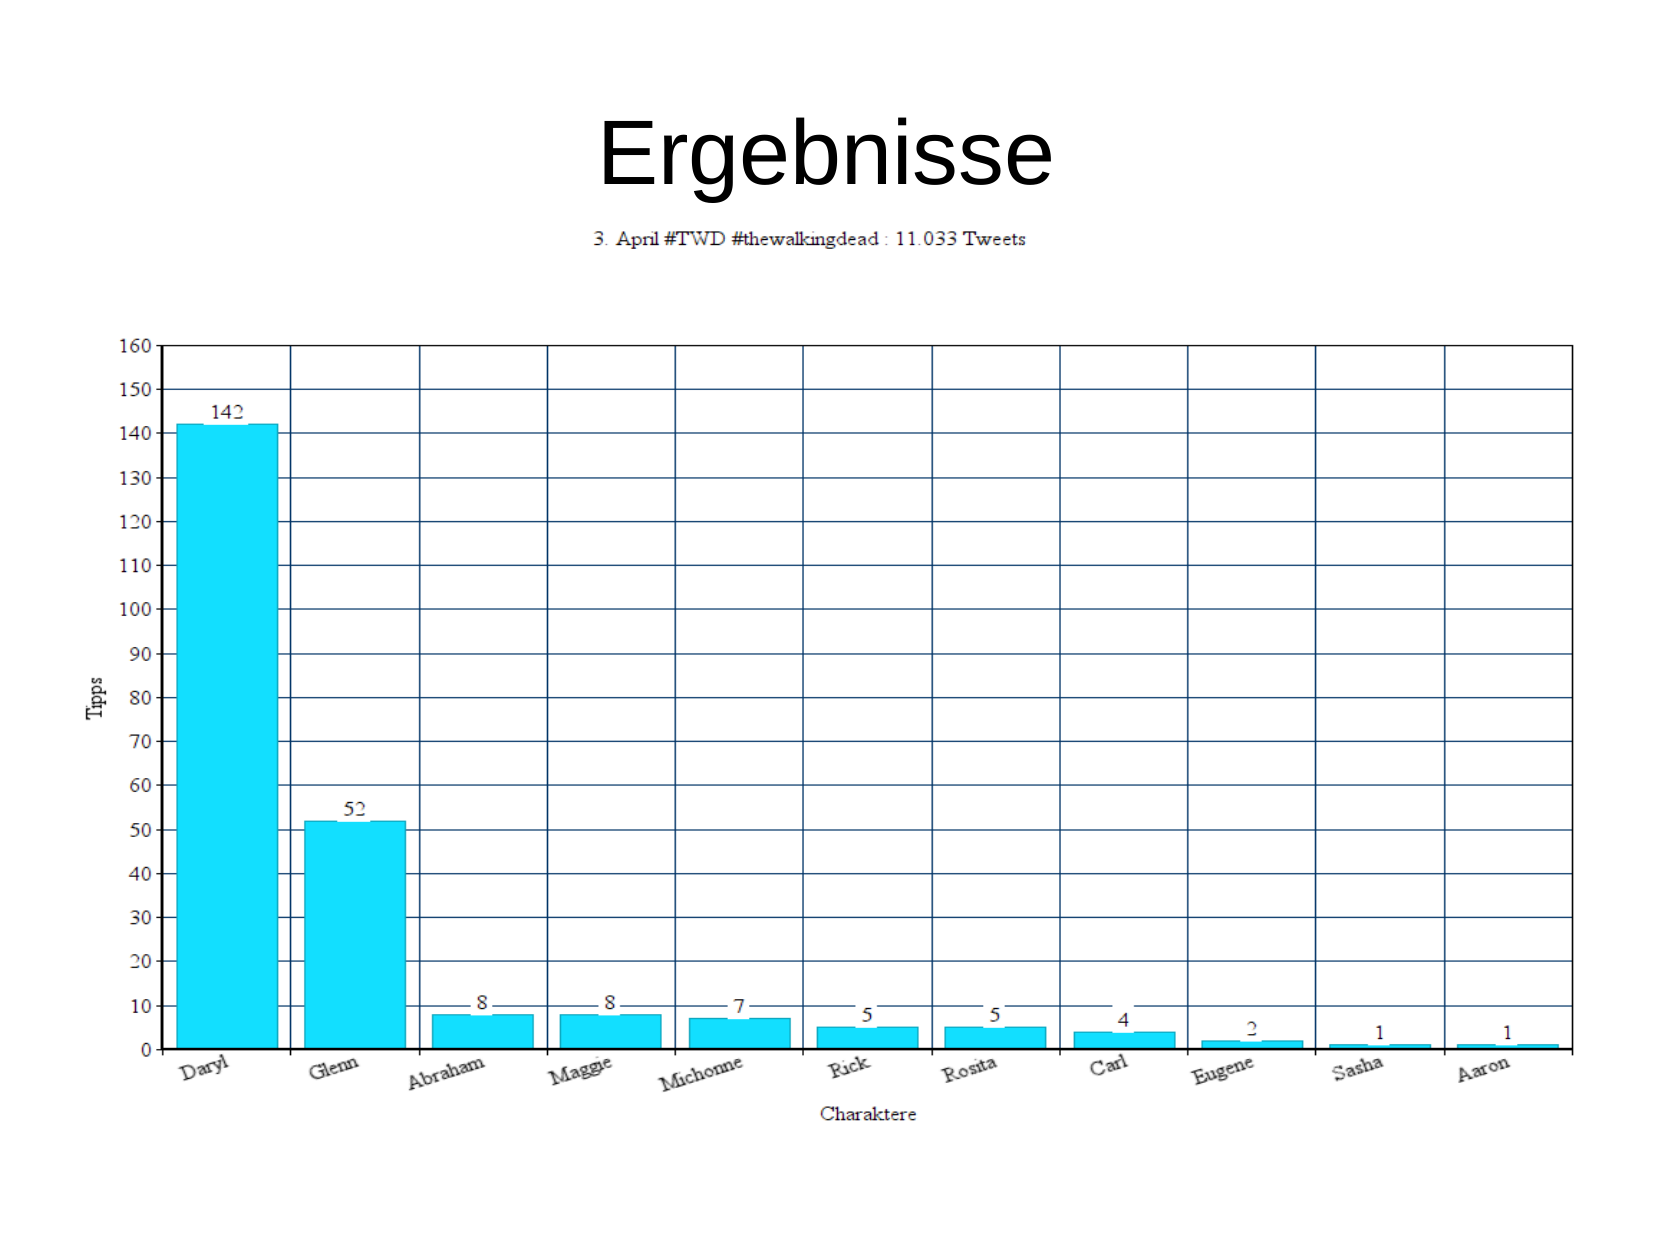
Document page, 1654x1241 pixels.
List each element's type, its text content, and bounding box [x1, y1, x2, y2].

title Ergebnisse [82, 49, 1571, 224]
picture [23, 224, 1595, 1229]
